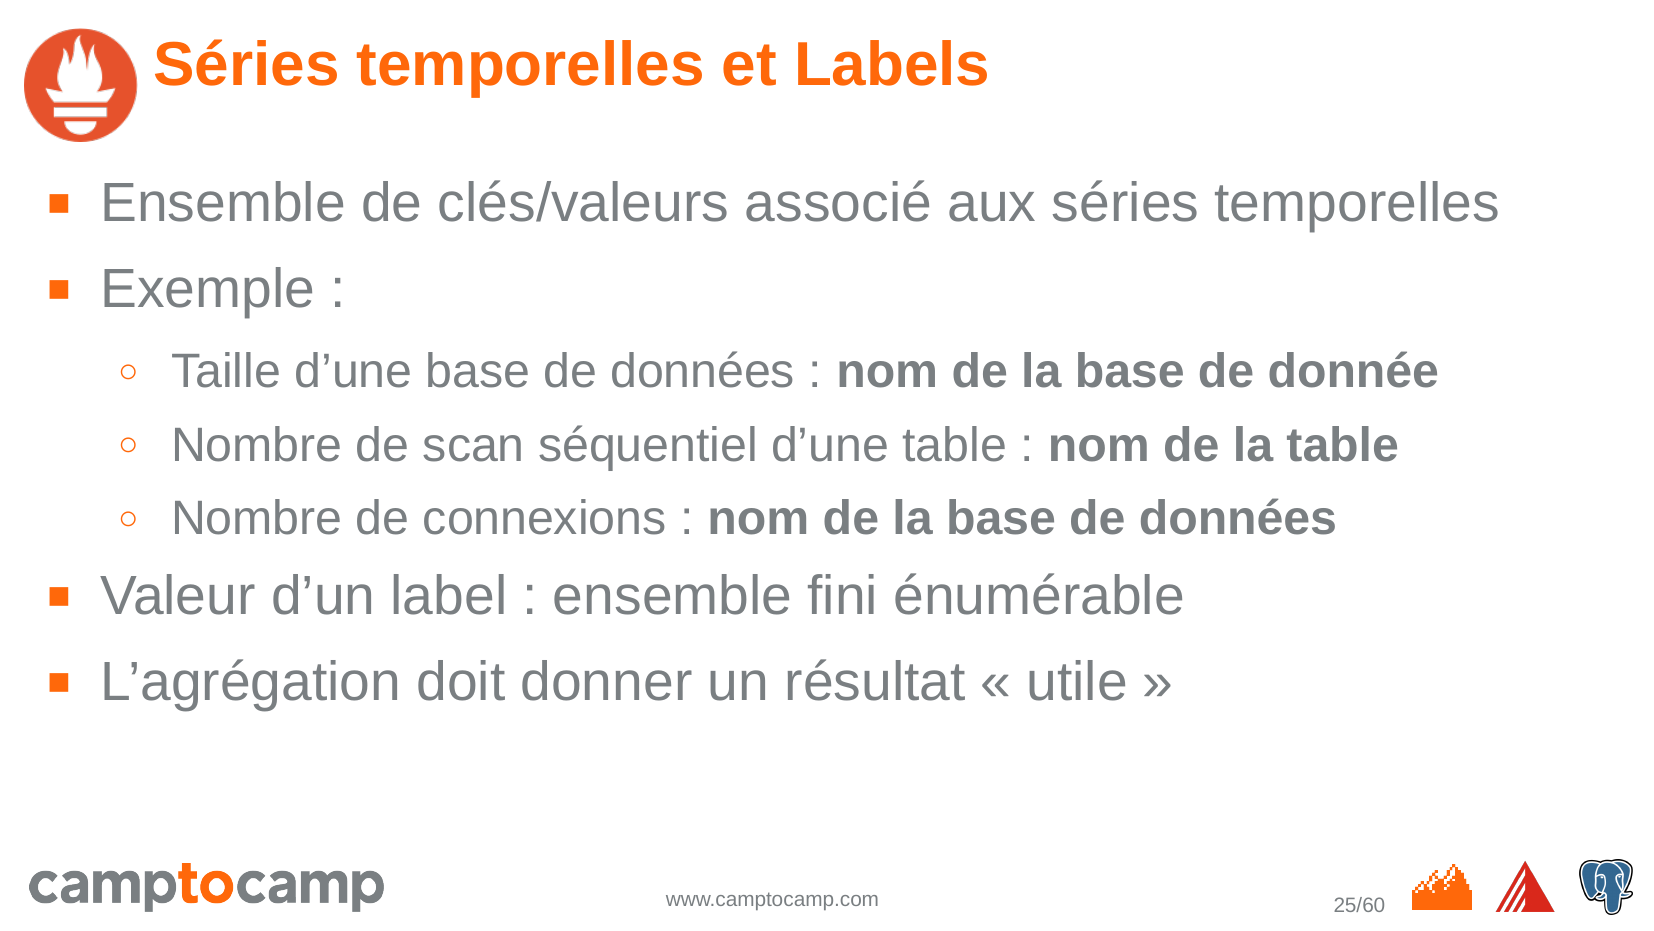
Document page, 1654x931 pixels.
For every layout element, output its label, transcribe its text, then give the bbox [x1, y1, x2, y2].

picture [1412, 864, 1472, 910]
picture [1495, 856, 1556, 917]
picture [24, 28, 139, 142]
list Ensemble de clés/valeurs associé aux séries temporelles Exemple : Taille d’une base de données : nom de la base de donnée Nombre de scan séquentiel d’une table : nom de la table Nombre de connexions : nom de la base de données Valeur d’un label : ensemble fini énumérable L’agrégation doit donner un résultat « utile » [29, 171, 1625, 827]
title Séries temporelles et Labels [153, 29, 1625, 156]
picture [1579, 859, 1633, 915]
picture [29, 863, 384, 912]
